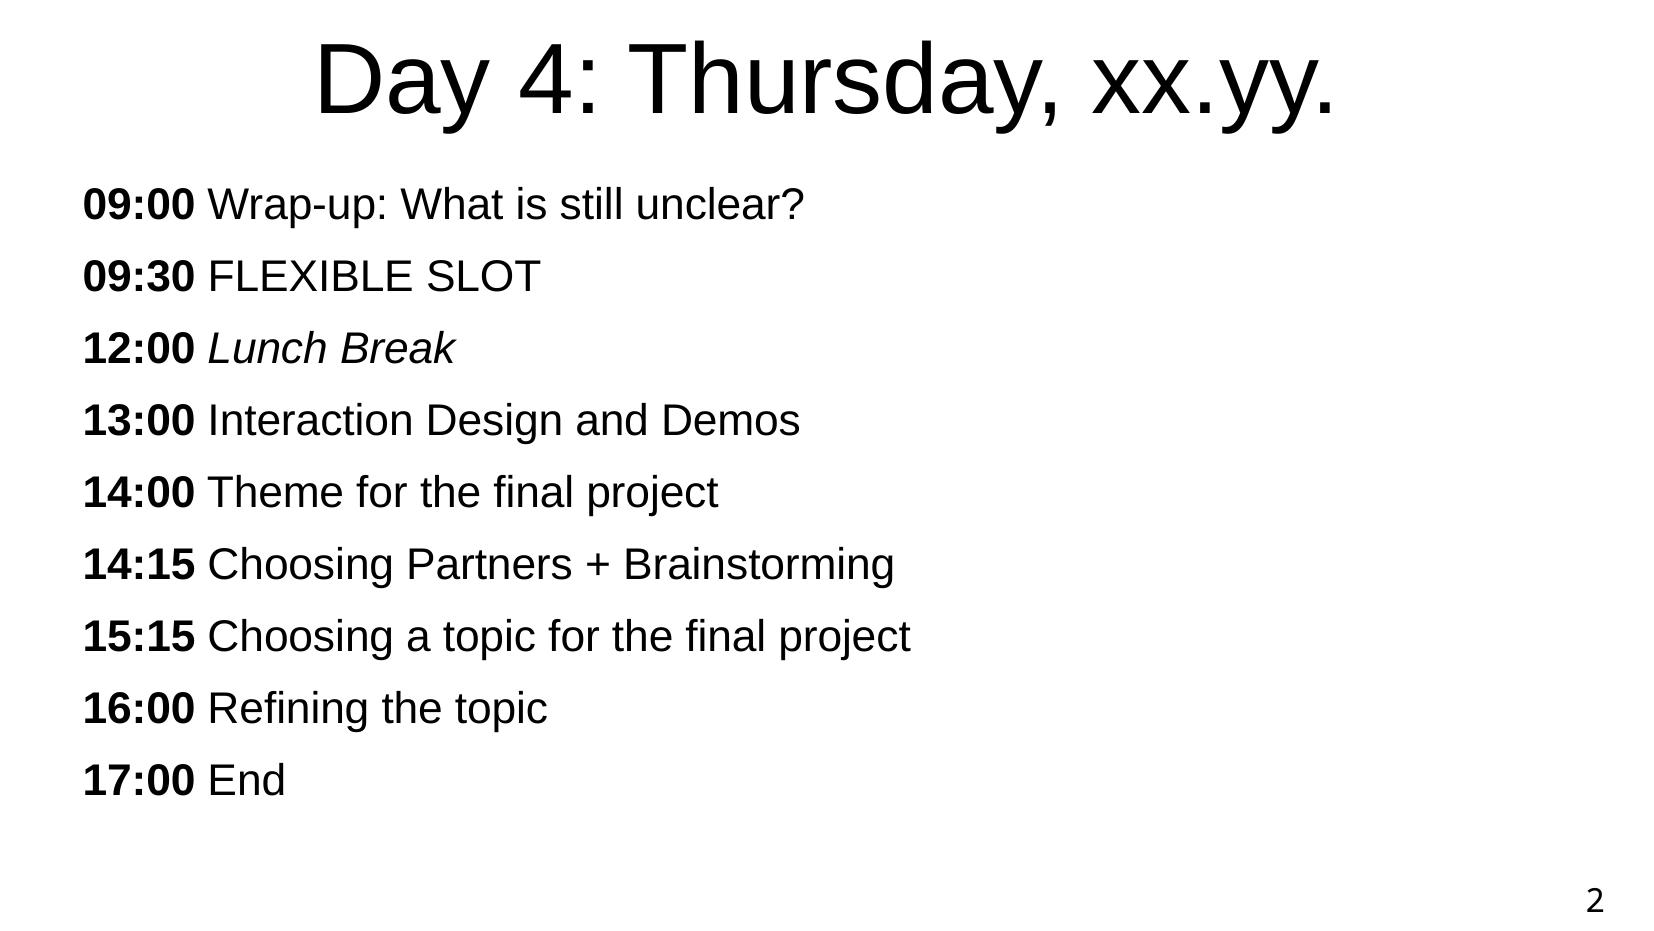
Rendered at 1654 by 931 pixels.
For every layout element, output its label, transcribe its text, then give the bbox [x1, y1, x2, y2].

list 09:00 Wrap-up: What is still unclear? 09:30 FLEXIBLE SLOT 12:00 Lunch Break 13:00 Interaction Design and Demos 14:00 Theme for the final project 14:15 Choosing Partners + Brainstorming 15:15 Choosing a topic for the final project 16:00 Refining the topic 17:00 End [82, 180, 1571, 811]
title Day 4: Thursday, xx.yy. [82, 1, 1571, 157]
